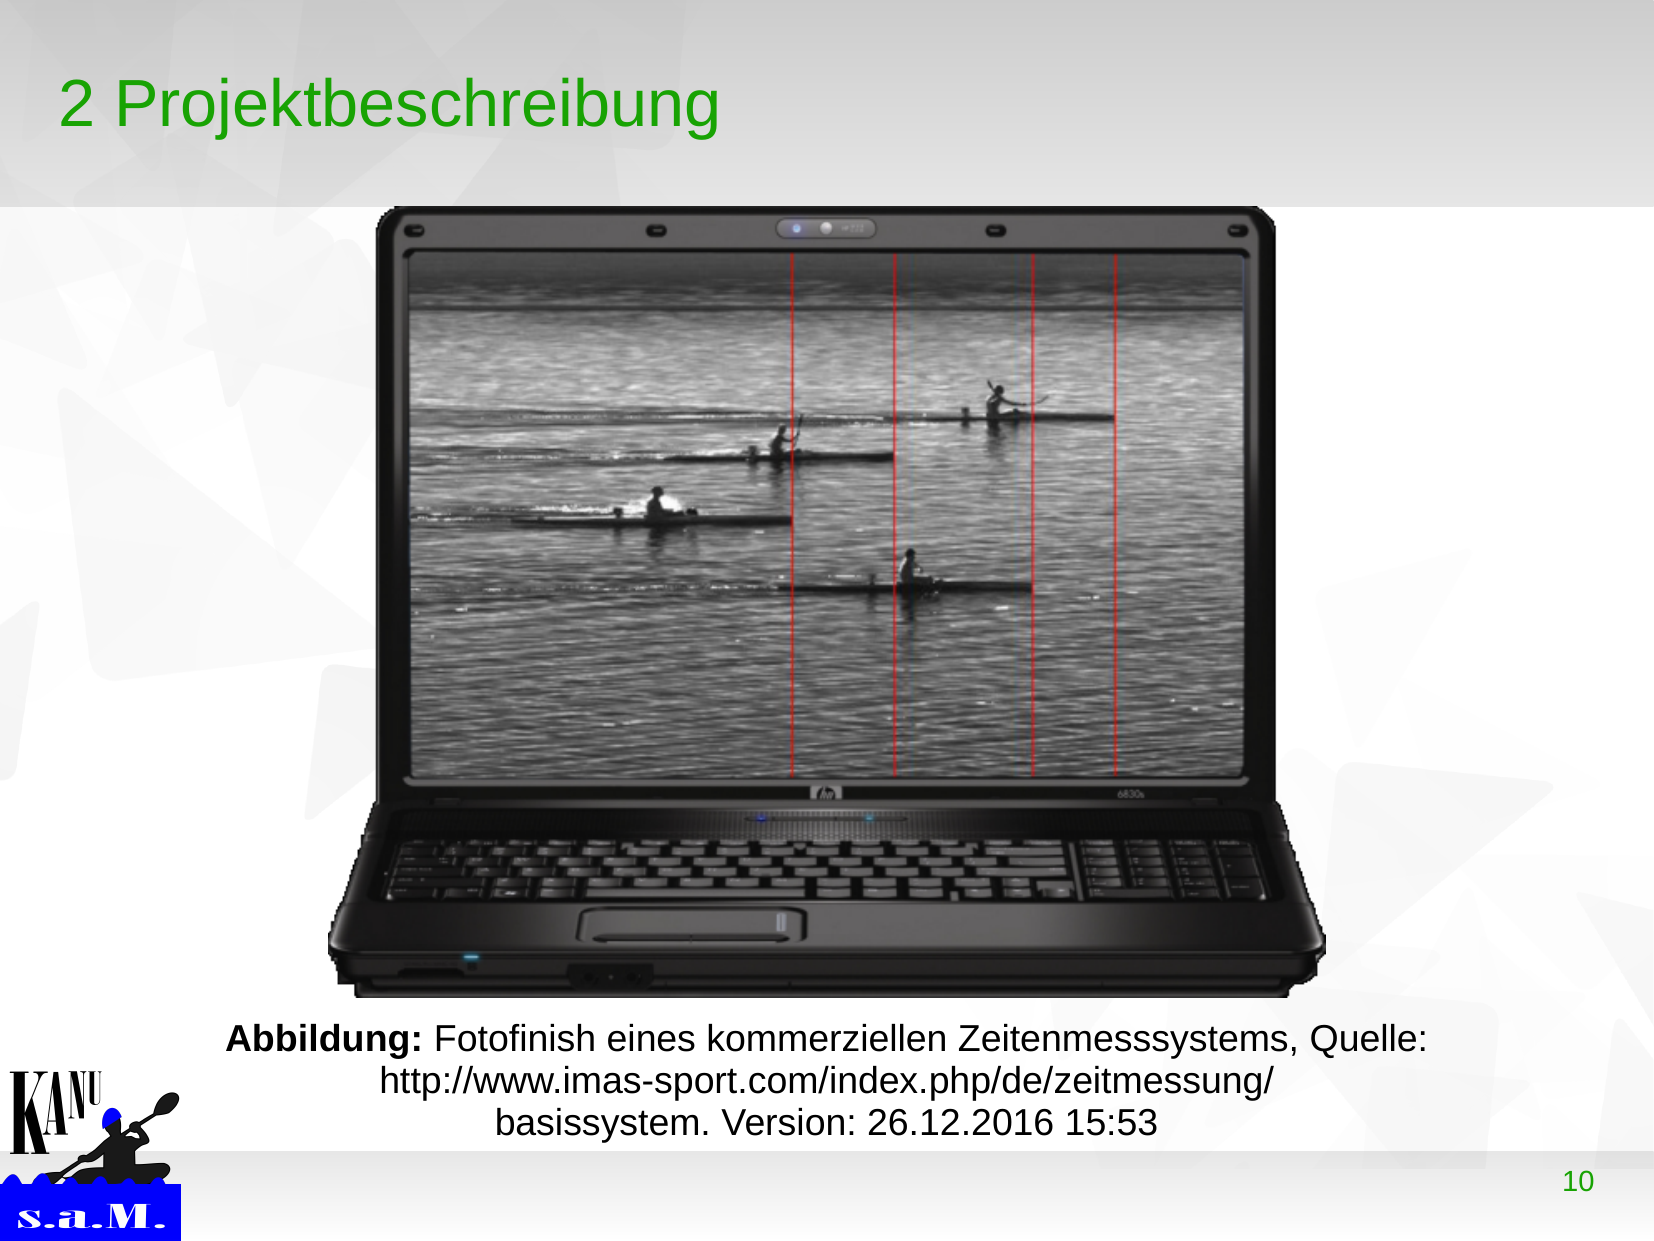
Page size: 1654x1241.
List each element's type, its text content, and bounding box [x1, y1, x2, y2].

picture [0, 0, 1654, 1169]
text_box Abbildung: Fotofinish eines kommerziellen Zeitenmesssystems, Quelle: http://www.imas-sport.com/index.php/de/zeitmessung/ basissystem. Version: 26.12.2016 15:53 [118, 1009, 1536, 1151]
picture [0, 1059, 181, 1241]
title 2 Projektbeschreibung [59, 29, 1595, 178]
